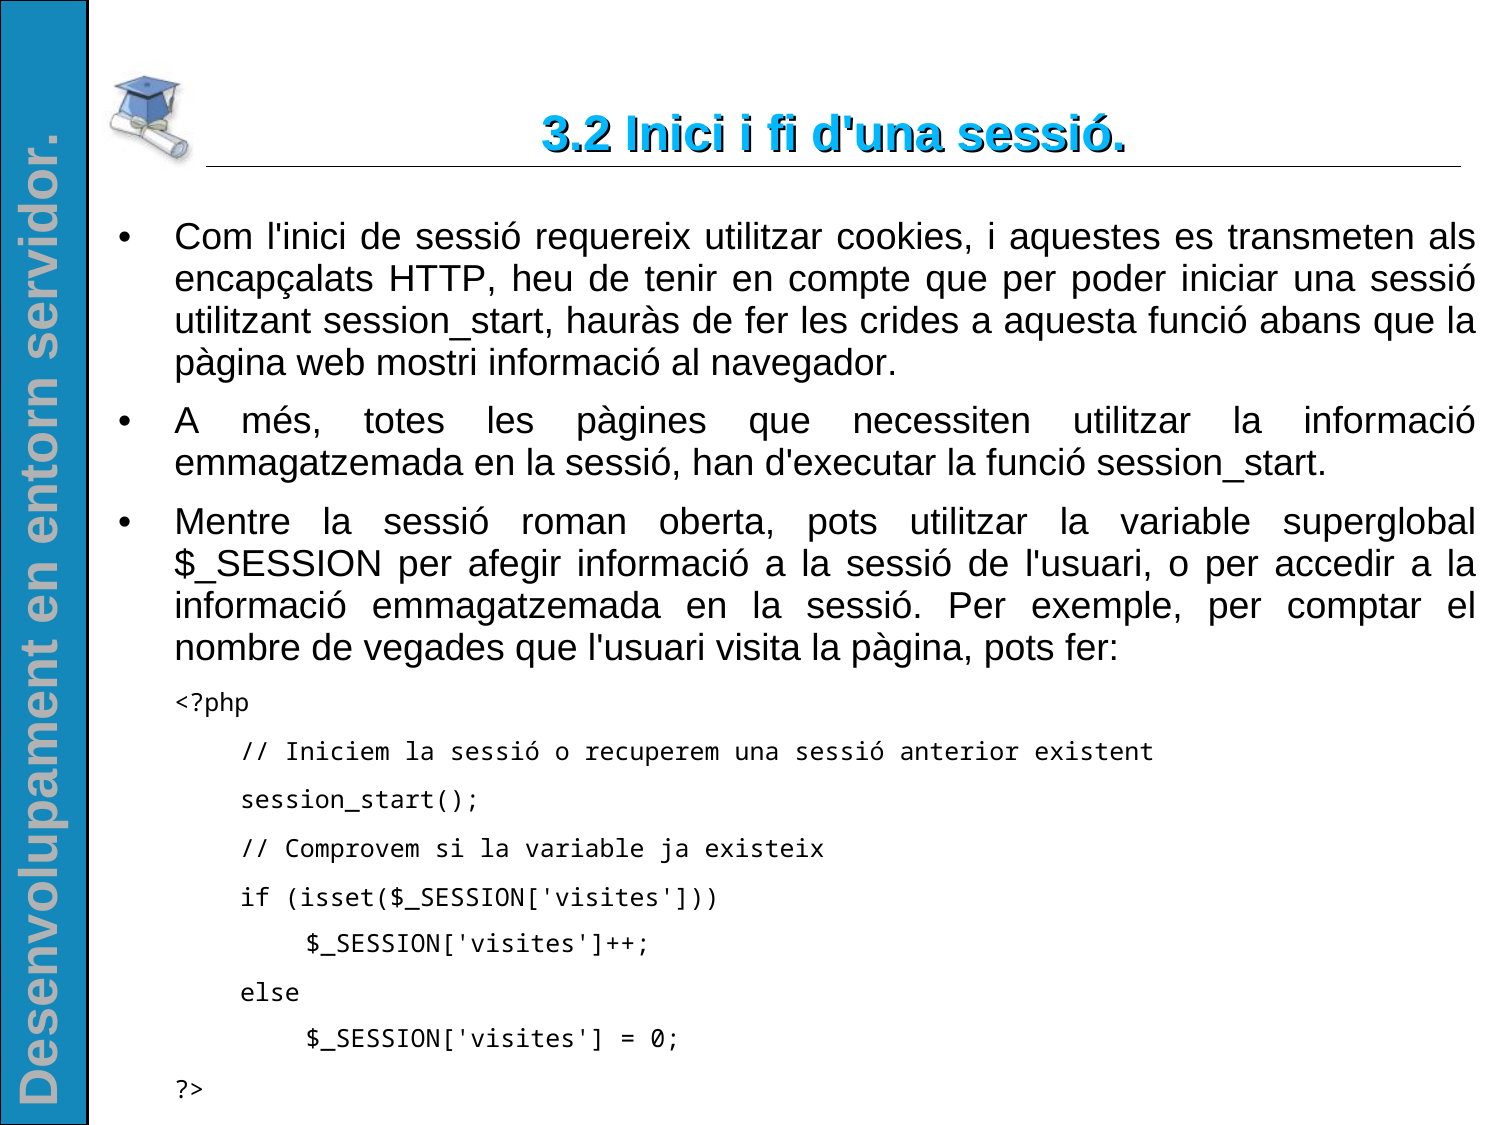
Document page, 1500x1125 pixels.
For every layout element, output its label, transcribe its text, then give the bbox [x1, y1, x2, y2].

list Com l'inici de sessió requereix utilitzar cookies, i aquestes es transmeten als encapçalats HTTP, heu de tenir en compte que per poder iniciar una sessió utilitzant session_start, hauràs de fer les crides a aquesta funció abans que la pàgina web mostri informació al navegador. A més, totes les pàgines que necessiten utilitzar la informació emmagatzemada en la sessió, han d'executar la funció session_start. Mentre la sessió roman oberta, pots utilitzar la variable superglobal $_SESSION per afegir informació a la sessió de l'usuari, o per accedir a la informació emmagatzemada en la sessió. Per exemple, per comptar el nombre de vegades que l'usuari visita la pàgina, pots fer: <?php // Iniciem la sessió o recuperem una sessió anterior existent session_start(); // Comprovem si la variable ja existeix if (isset($_SESSION['visites'])) $_SESSION['visites']++; else $_SESSION['visites'] = 0; ?> [118, 215, 1477, 1093]
picture [93, 61, 206, 174]
title 3.2 Inici i fi d'una sessió. [206, 88, 1447, 178]
